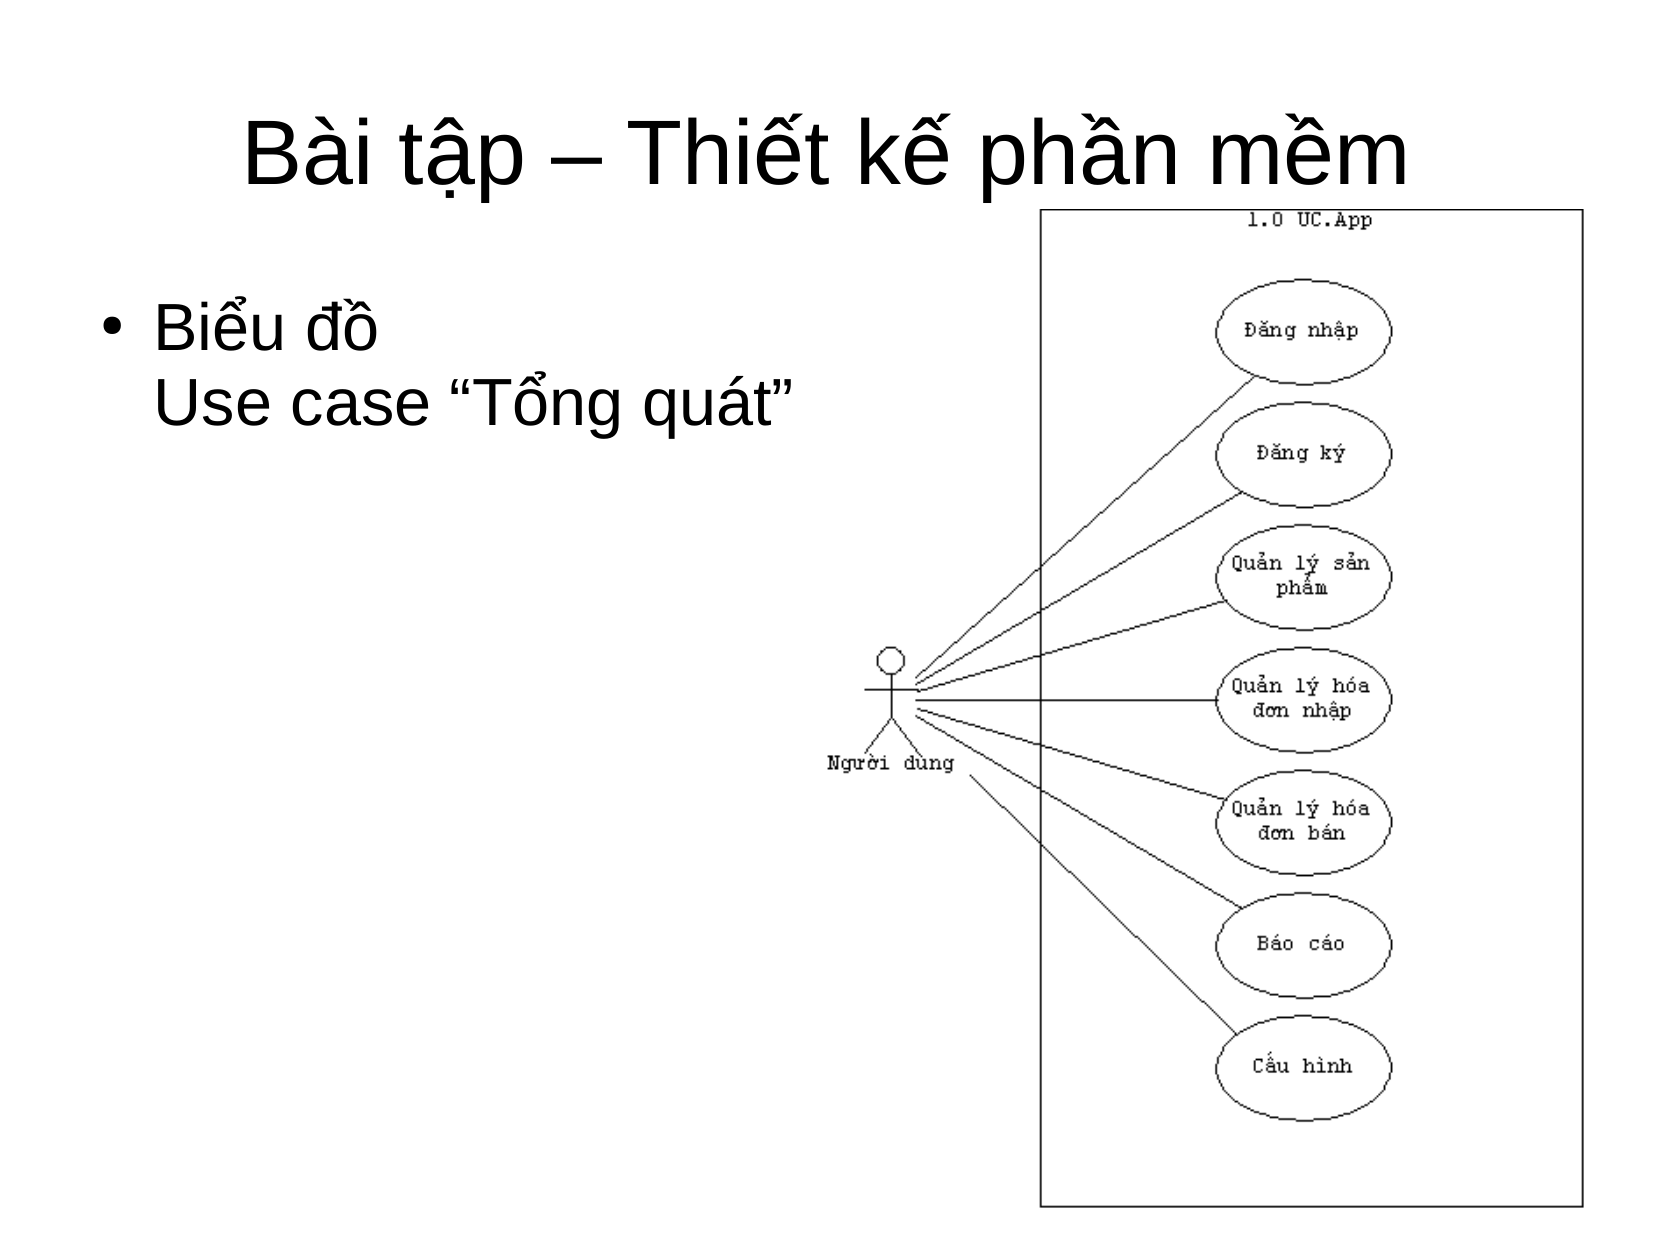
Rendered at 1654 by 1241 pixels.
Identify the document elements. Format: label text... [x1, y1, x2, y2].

picture [807, 209, 1591, 1216]
list Biểu đồ Use case “Tổng quát” [82, 290, 807, 1109]
title Bài tập – Thiết kế phần mềm [82, 49, 1571, 257]
